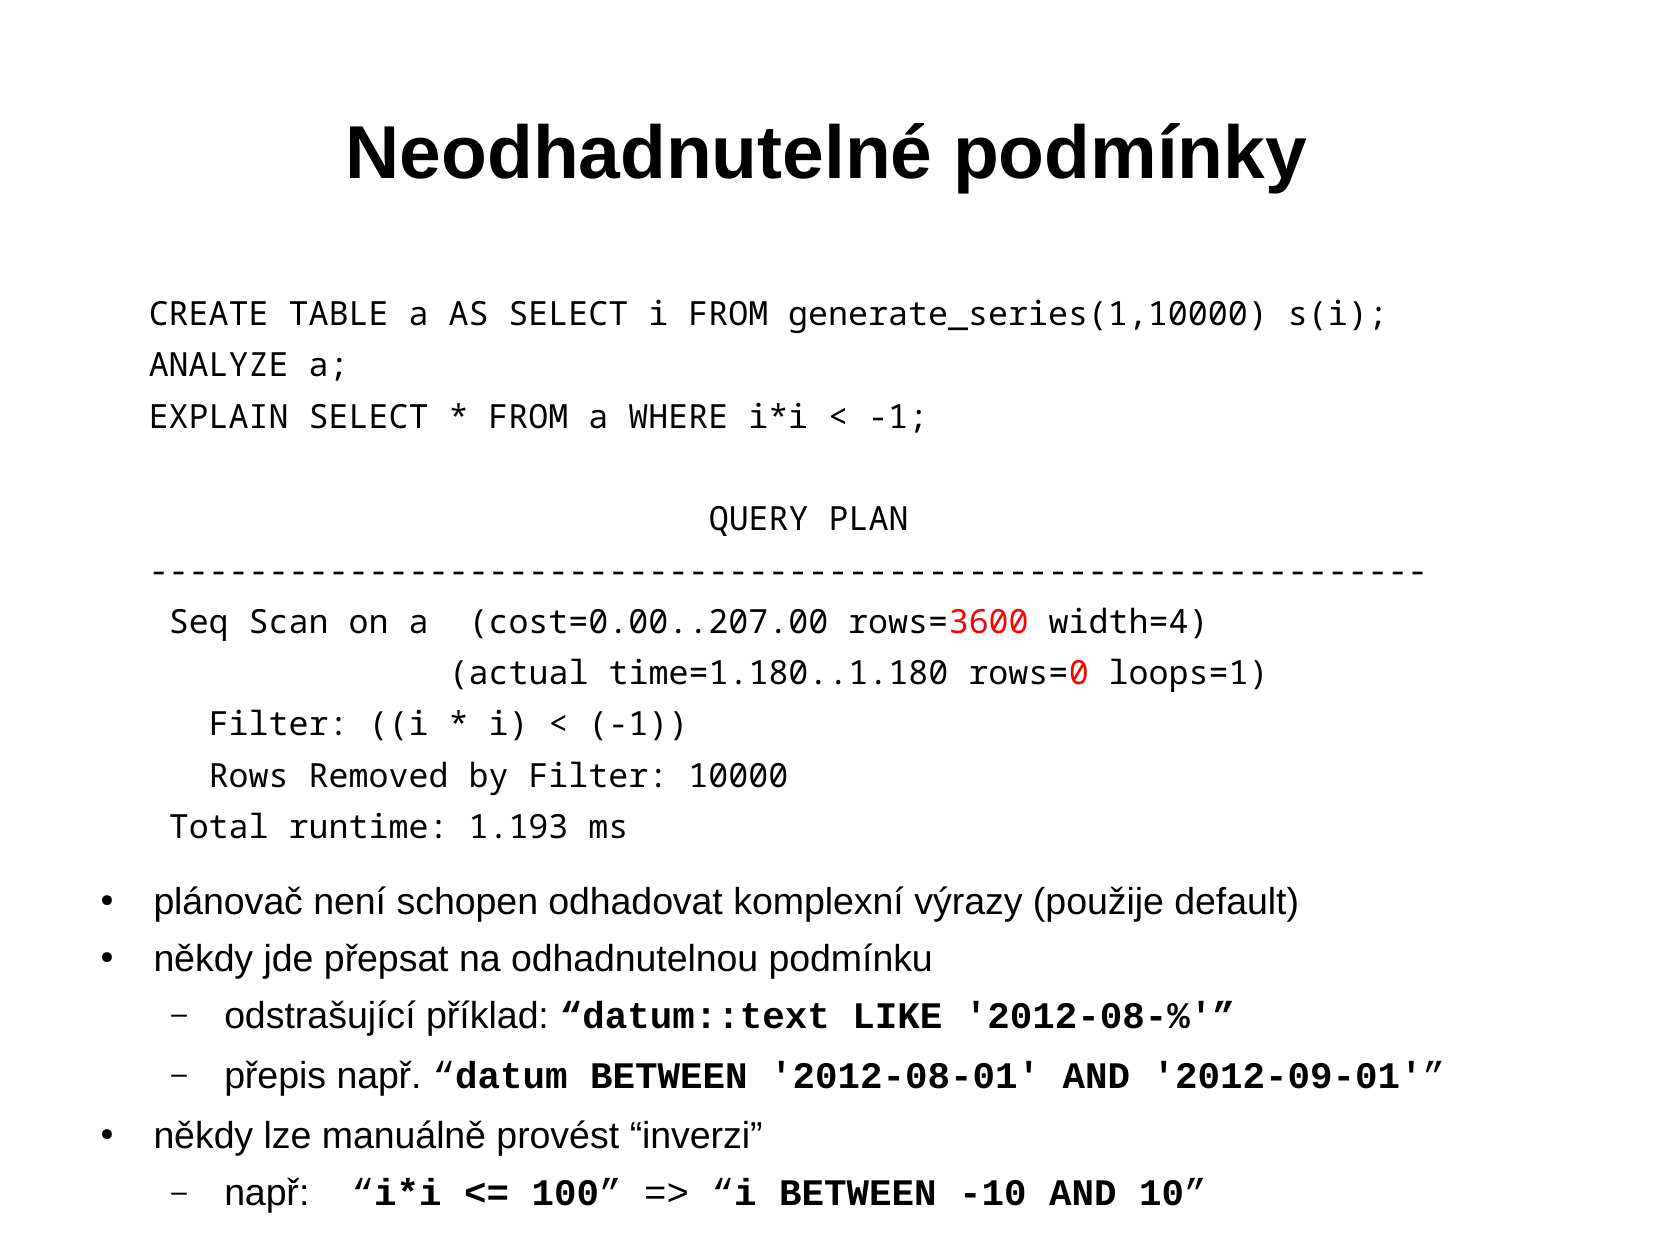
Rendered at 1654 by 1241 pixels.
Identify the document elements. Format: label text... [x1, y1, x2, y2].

list CREATE TABLE a AS SELECT i FROM generate_series(1,10000) s(i); ANALYZE a; EXPLAIN SELECT * FROM a WHERE i*i < -1; QUERY PLAN ---------------------------------------------------------------- Seq Scan on a (cost=0.00..207.00 rows=3600 width=4) (actual time=1.180..1.180 rows=0 loops=1) Filter: ((i * i) < (-1)) Rows Removed by Filter: 10000 Total runtime: 1.193 ms plánovač není schopen odhadovat komplexní výrazy (použije default) někdy jde přepsat na odhadnutelnou podmínku odstrašující příklad: “datum::text LIKE '2012-08-%'” přepis např. “datum BETWEEN '2012-08-01' AND '2012-09-01'” někdy lze manuálně provést “inverzi” např: “i*i <= 100” => “i BETWEEN -10 AND 10” cvičení: 05-komplexni-podminky.sql [82, 290, 1538, 1171]
title Neodhadnutelné podmínky [82, 49, 1571, 257]
